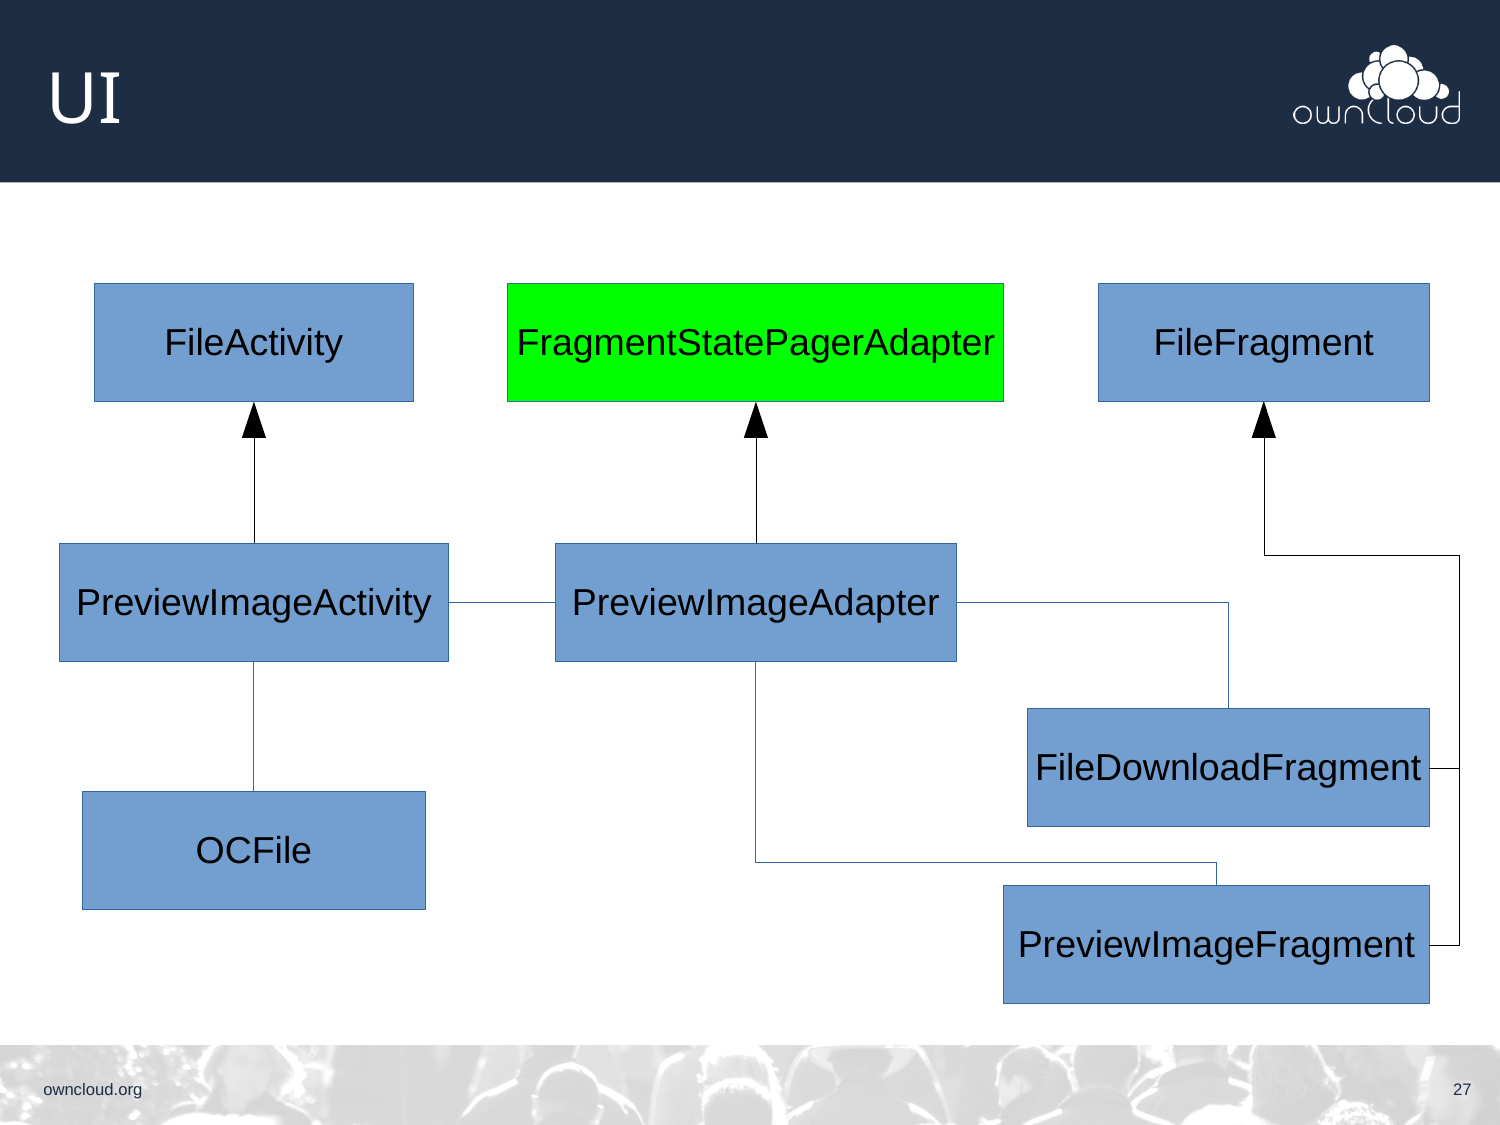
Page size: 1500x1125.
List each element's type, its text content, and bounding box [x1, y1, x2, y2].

title UI [46, 5, 1258, 187]
text_box FragmentStatePagerAdapter [507, 283, 1004, 402]
text_box FileFragment [1098, 283, 1430, 402]
text_box FileActivity [94, 283, 414, 402]
text_box OCFile [82, 791, 426, 910]
text_box FileDownloadFragment [1027, 708, 1430, 827]
picture [0, 1045, 1500, 1125]
text_box PreviewImageAdapter [555, 543, 957, 662]
text_box PreviewImageFragment [1003, 885, 1430, 1004]
text_box PreviewImageActivity [59, 543, 449, 662]
picture [1293, 45, 1460, 124]
